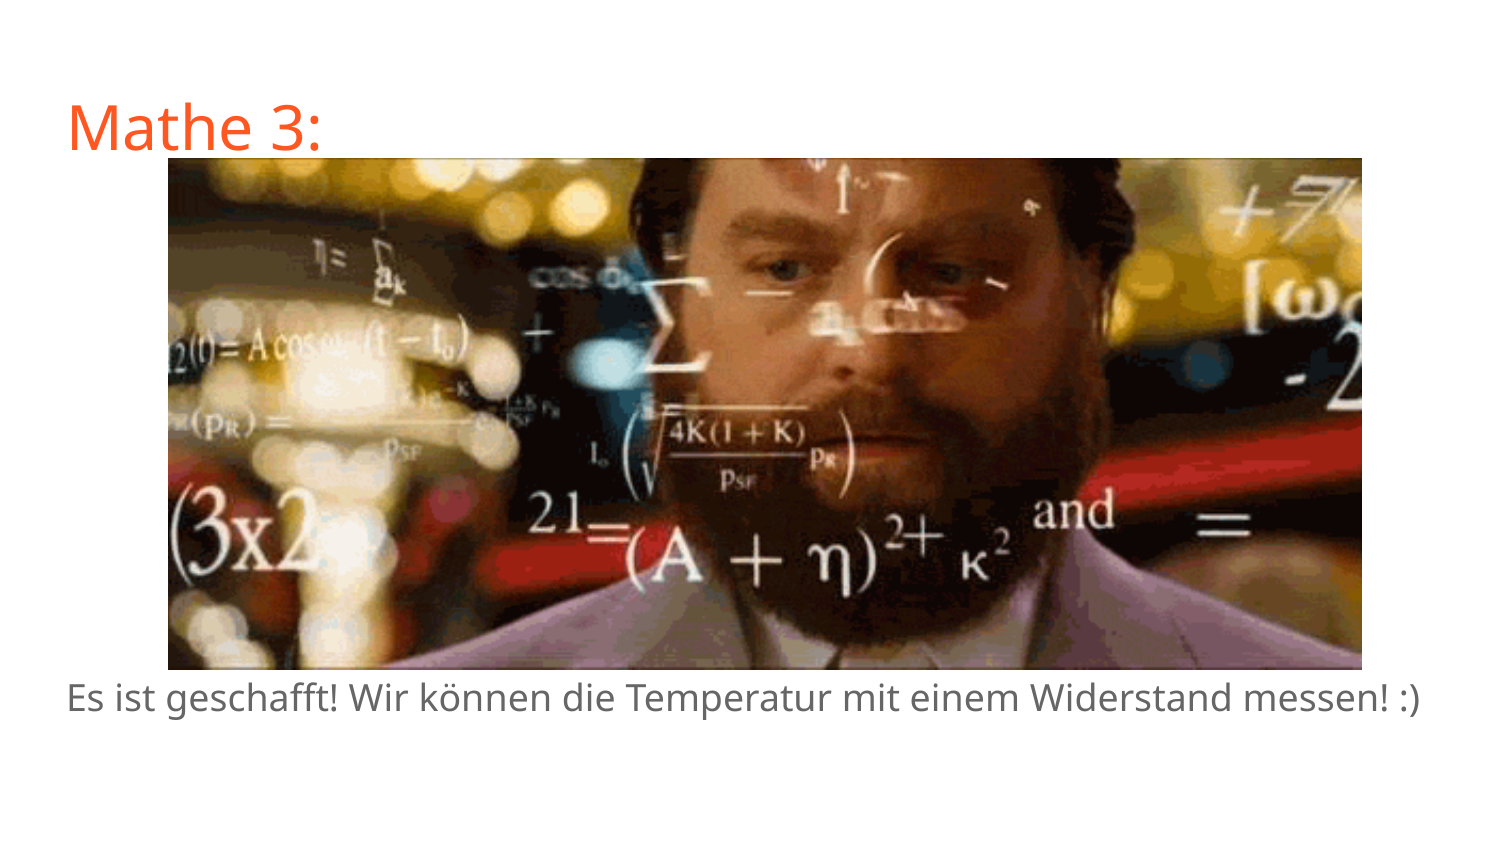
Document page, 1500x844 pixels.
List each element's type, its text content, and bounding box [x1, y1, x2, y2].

picture [168, 158, 1362, 670]
title Mathe 3: [51, 72, 1449, 167]
list Es ist geschafft! Wir können die Temperatur mit einem Widerstand messen! :) [51, 189, 1449, 750]
